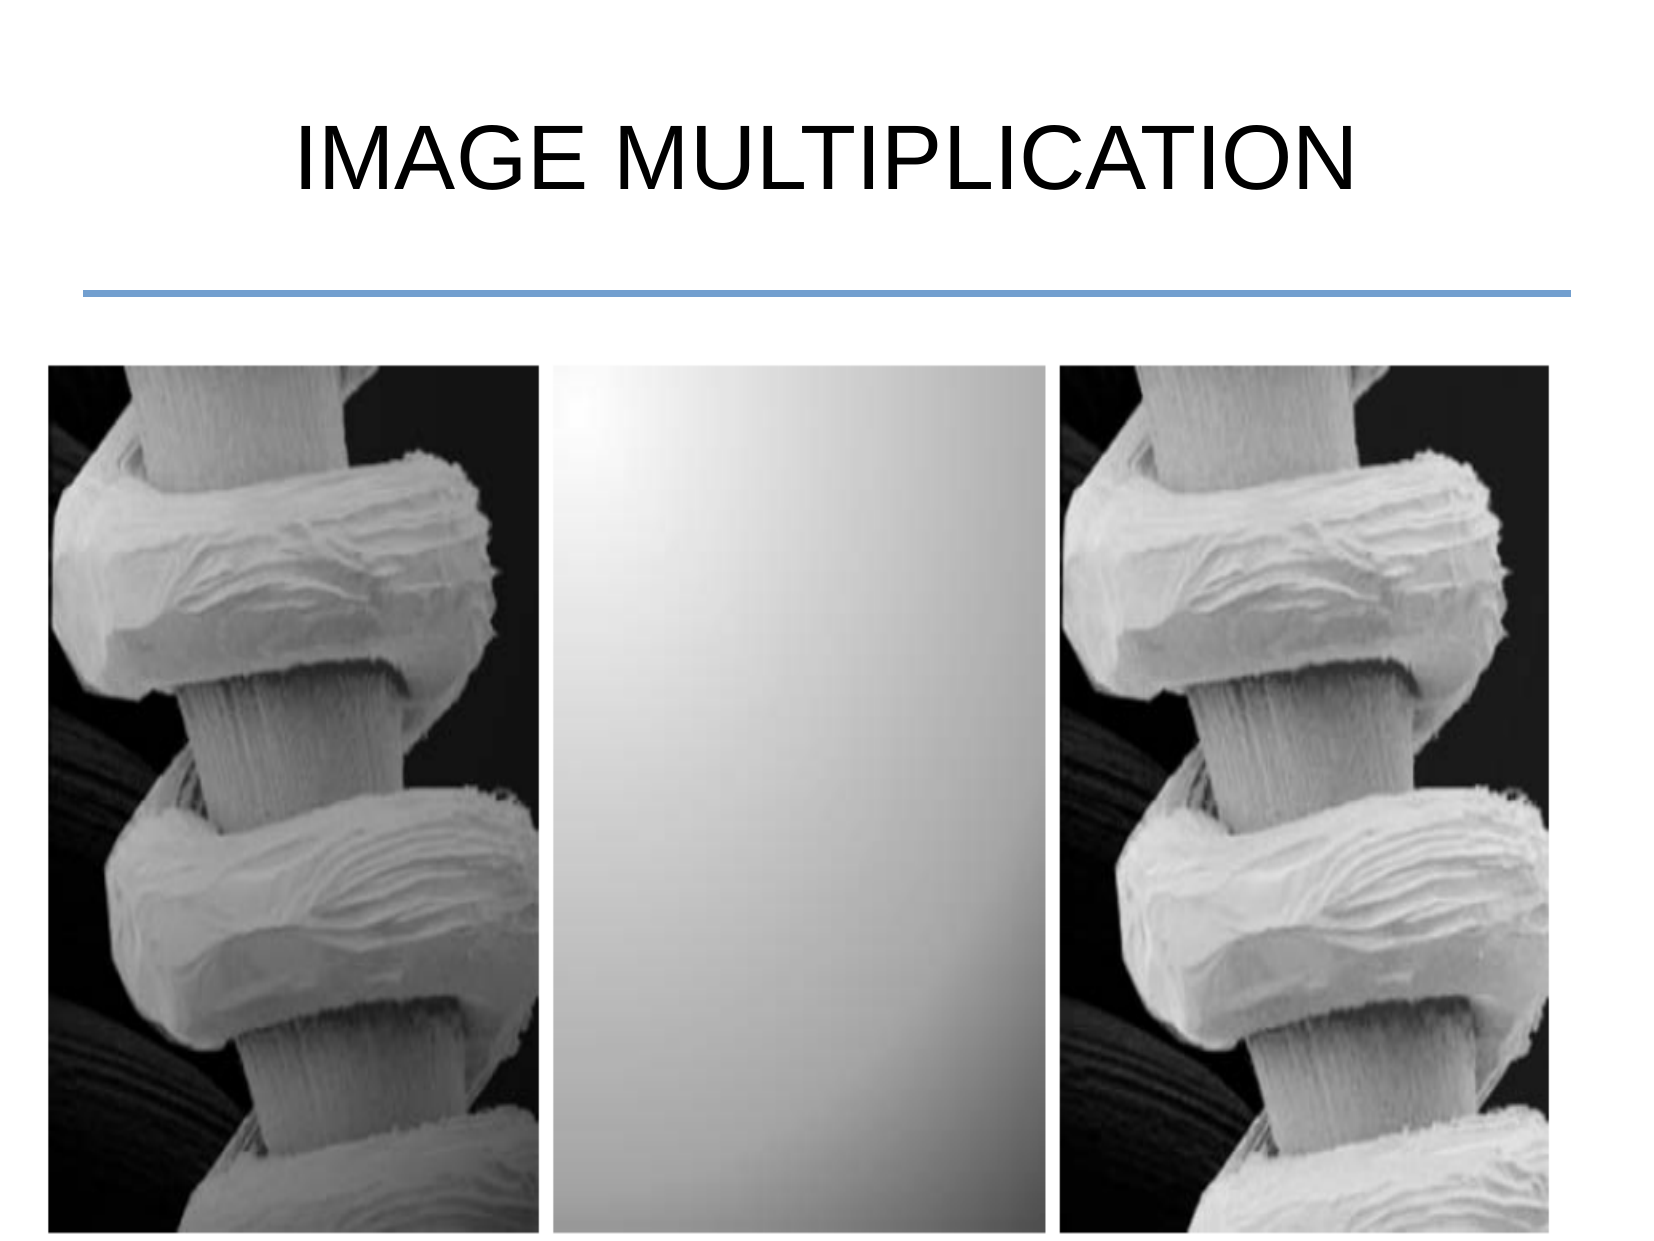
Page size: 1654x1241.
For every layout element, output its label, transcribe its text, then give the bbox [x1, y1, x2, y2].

table_header [1273, 290, 1571, 297]
title IMAGE MULTIPLICATION [82, 49, 1571, 257]
picture [7, 297, 1654, 1241]
table_header [83, 290, 380, 297]
table_header [380, 290, 678, 297]
table_header [678, 290, 975, 297]
table_header [975, 290, 1273, 297]
